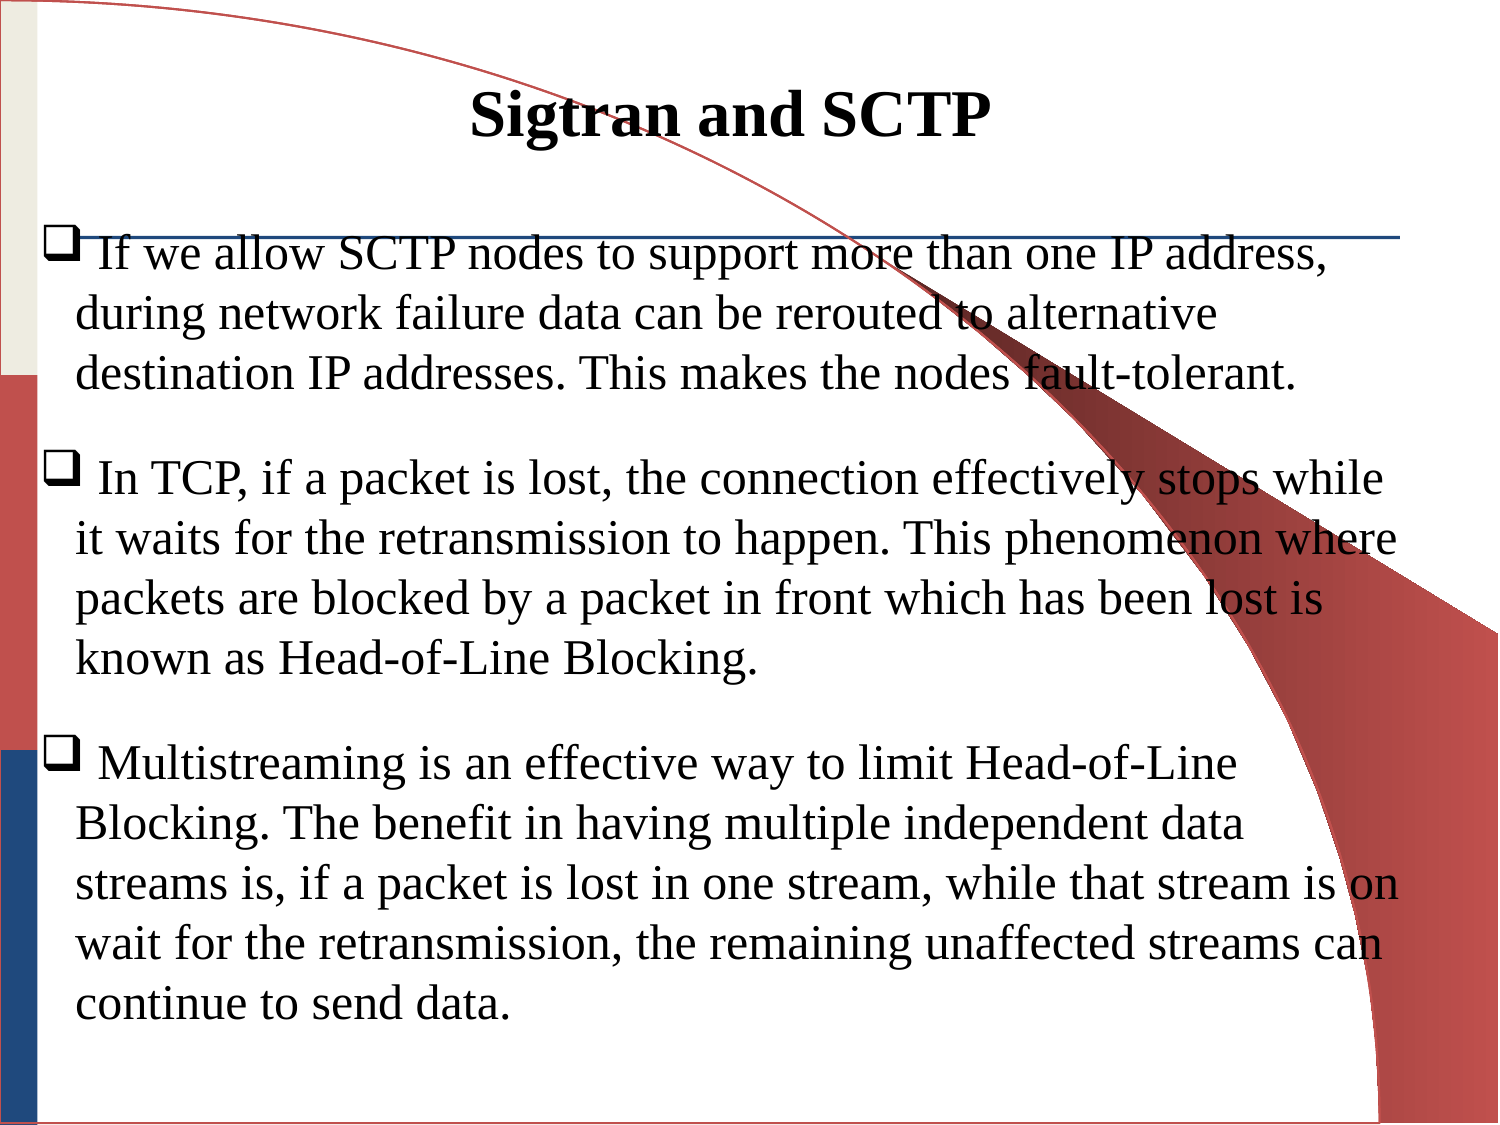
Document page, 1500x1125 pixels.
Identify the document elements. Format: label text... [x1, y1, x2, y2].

text_box If we allow SCTP nodes to support more than one IP address, during network failure data can be rerouted to alternative destination IP addresses. This makes the nodes fault-tolerant. In TCP, if a packet is lost, the connection effectively stops while it waits for the retransmission to happen. This phenomenon where packets are blocked by a packet in front which has been lost is known as Head-of-Line Blocking. Multistreaming is an effective way to limit Head-of-Line Blocking. The benefit in having multiple independent data streams is, if a packet is lost in one stream, while that stream is on wait for the retransmission, the remaining unaffected streams can continue to send data. [24, 212, 1425, 1068]
text_box Sigtran and SCTP [62, 62, 1400, 158]
